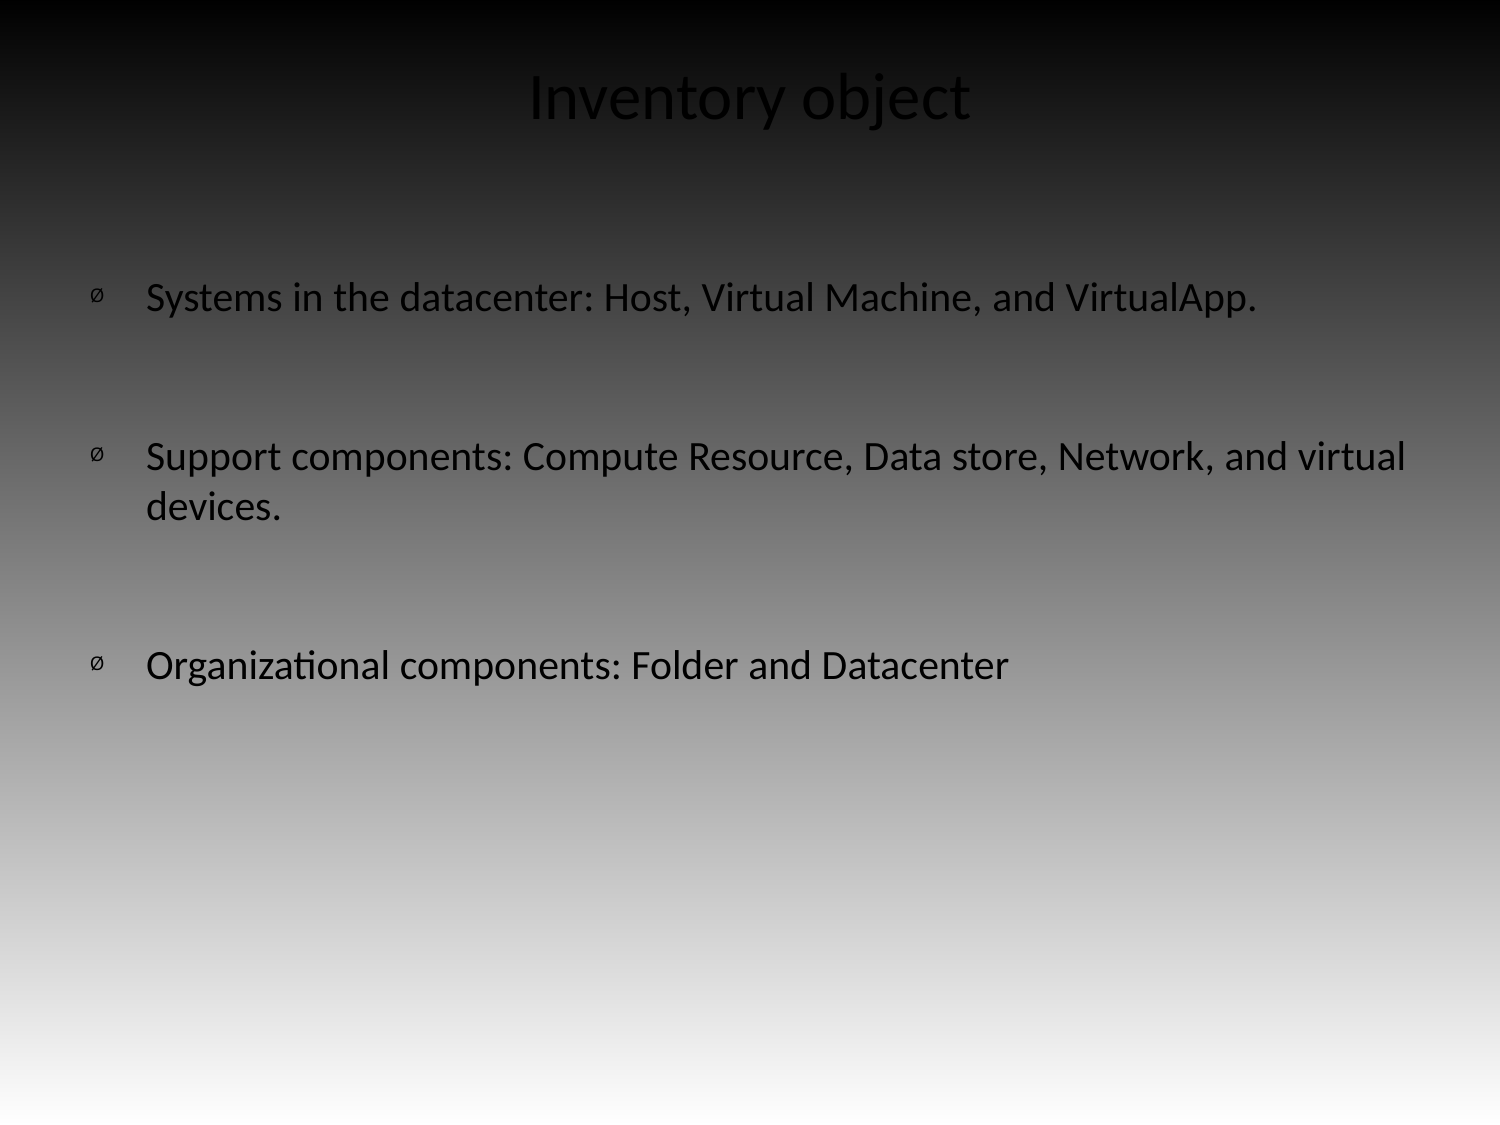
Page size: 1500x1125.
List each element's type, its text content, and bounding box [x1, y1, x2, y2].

title Inventory object [75, 45, 1425, 233]
list Systems in the datacenter: Host, Virtual Machine, and VirtualApp. Support components: Compute Resource, Data store, Network, and virtual devices. Organizational components: Folder and Datacenter [75, 262, 1425, 1005]
